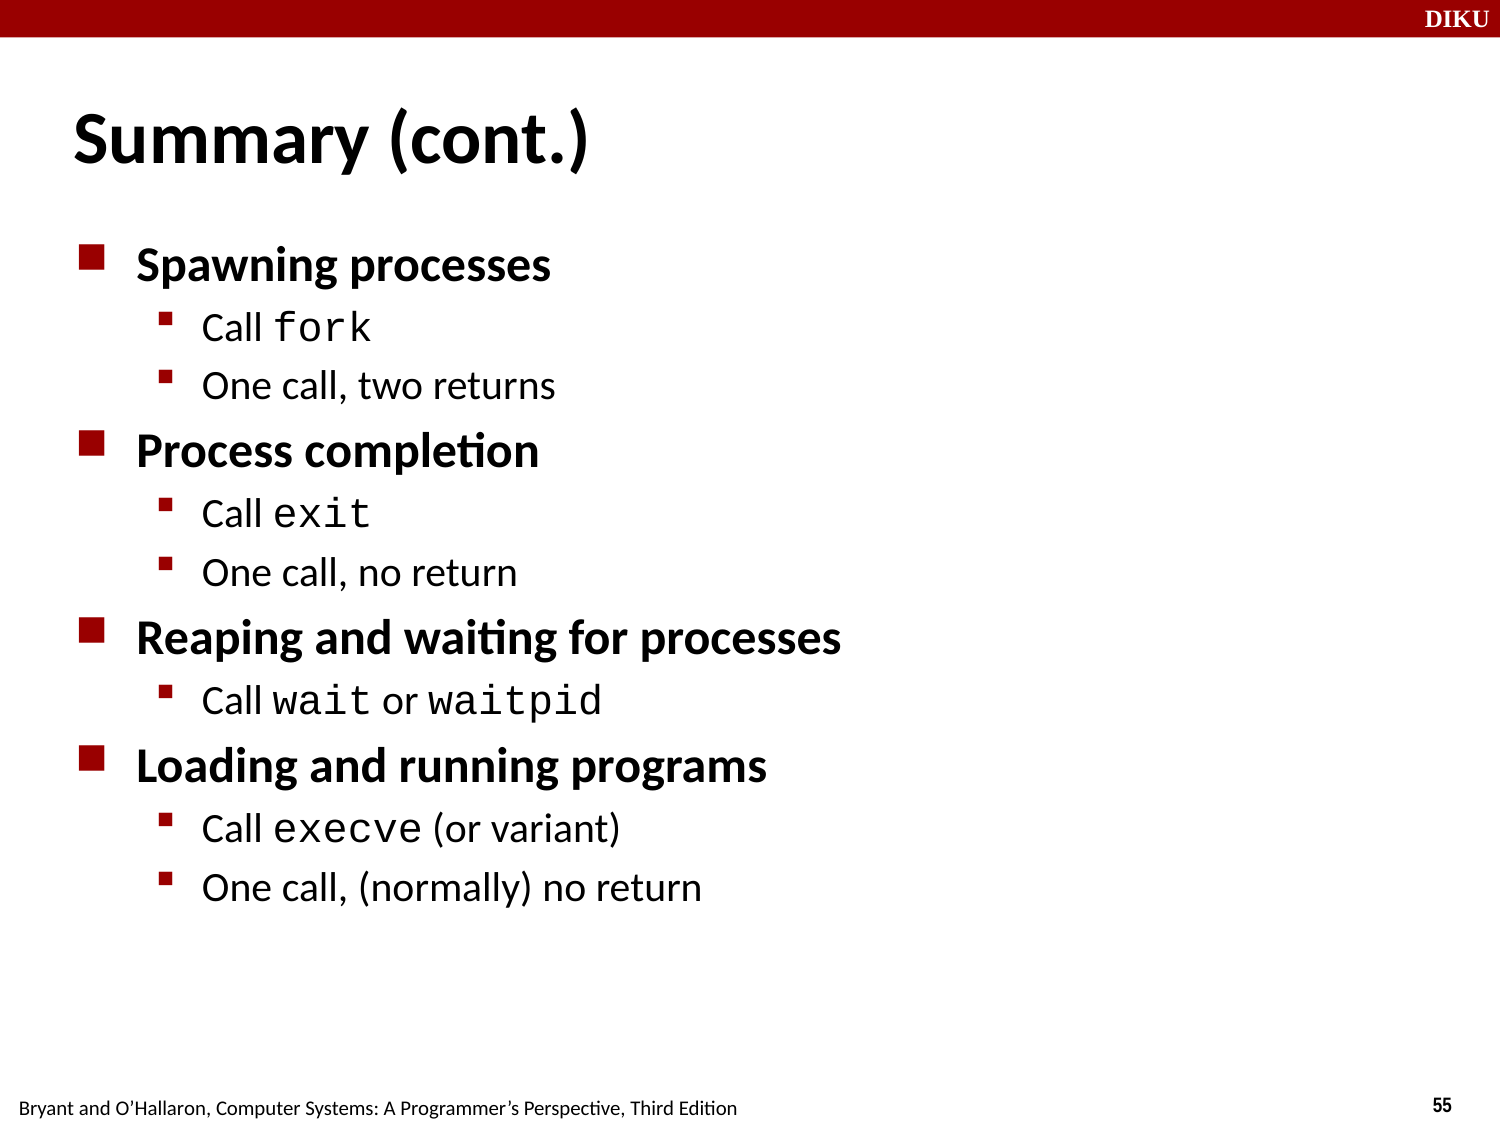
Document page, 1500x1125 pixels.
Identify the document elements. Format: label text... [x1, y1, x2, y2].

list Spawning processes Call fork One call, two returns Process completion Call exit One call, no return Reaping and waiting for processes Call wait or waitpid Loading and running programs Call execve (or variant) One call, (normally) no return [65, 223, 1361, 1040]
title Summary (cont.) [58, 71, 1304, 197]
